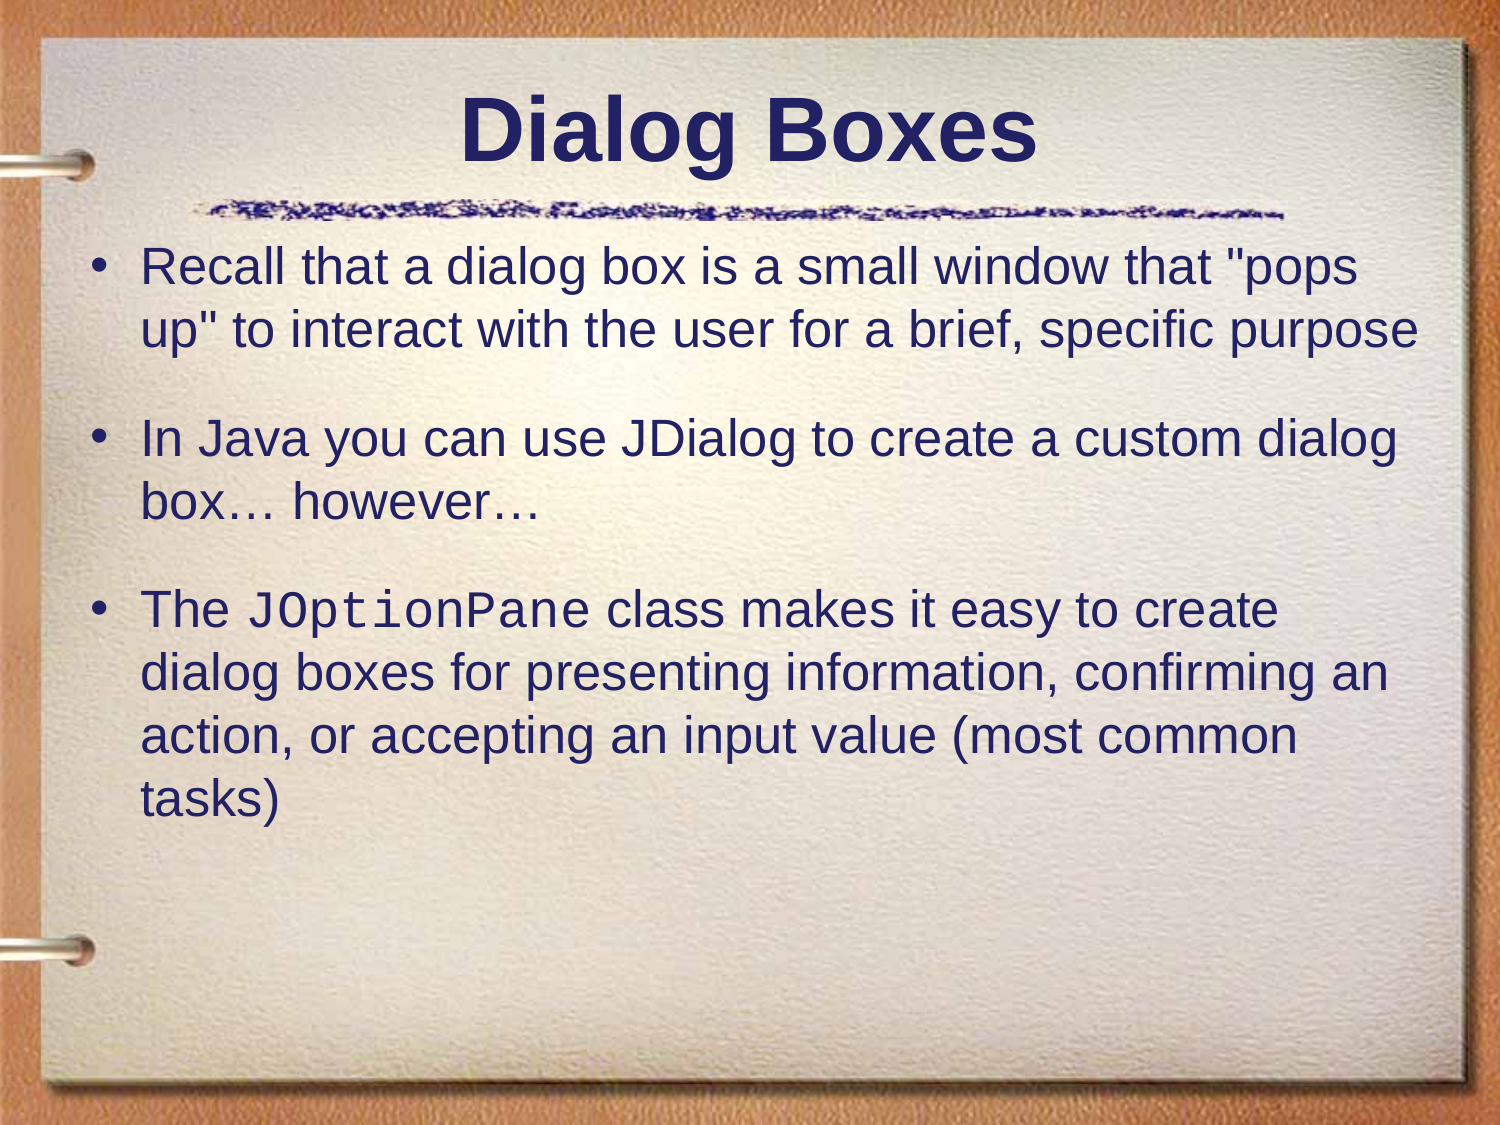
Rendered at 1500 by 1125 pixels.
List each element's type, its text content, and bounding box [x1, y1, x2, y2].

title Dialog Boxes [112, 74, 1388, 188]
picture [0, 0, 1500, 1125]
list Recall that a dialog box is a small window that "pops up" to interact with the user for a brief, specific purpose In Java you can use JDialog to create a custom dialog box… however… The JOptionPane class makes it easy to create dialog boxes for presenting information, confirming an action, or accepting an input value (most common tasks) [75, 224, 1438, 901]
